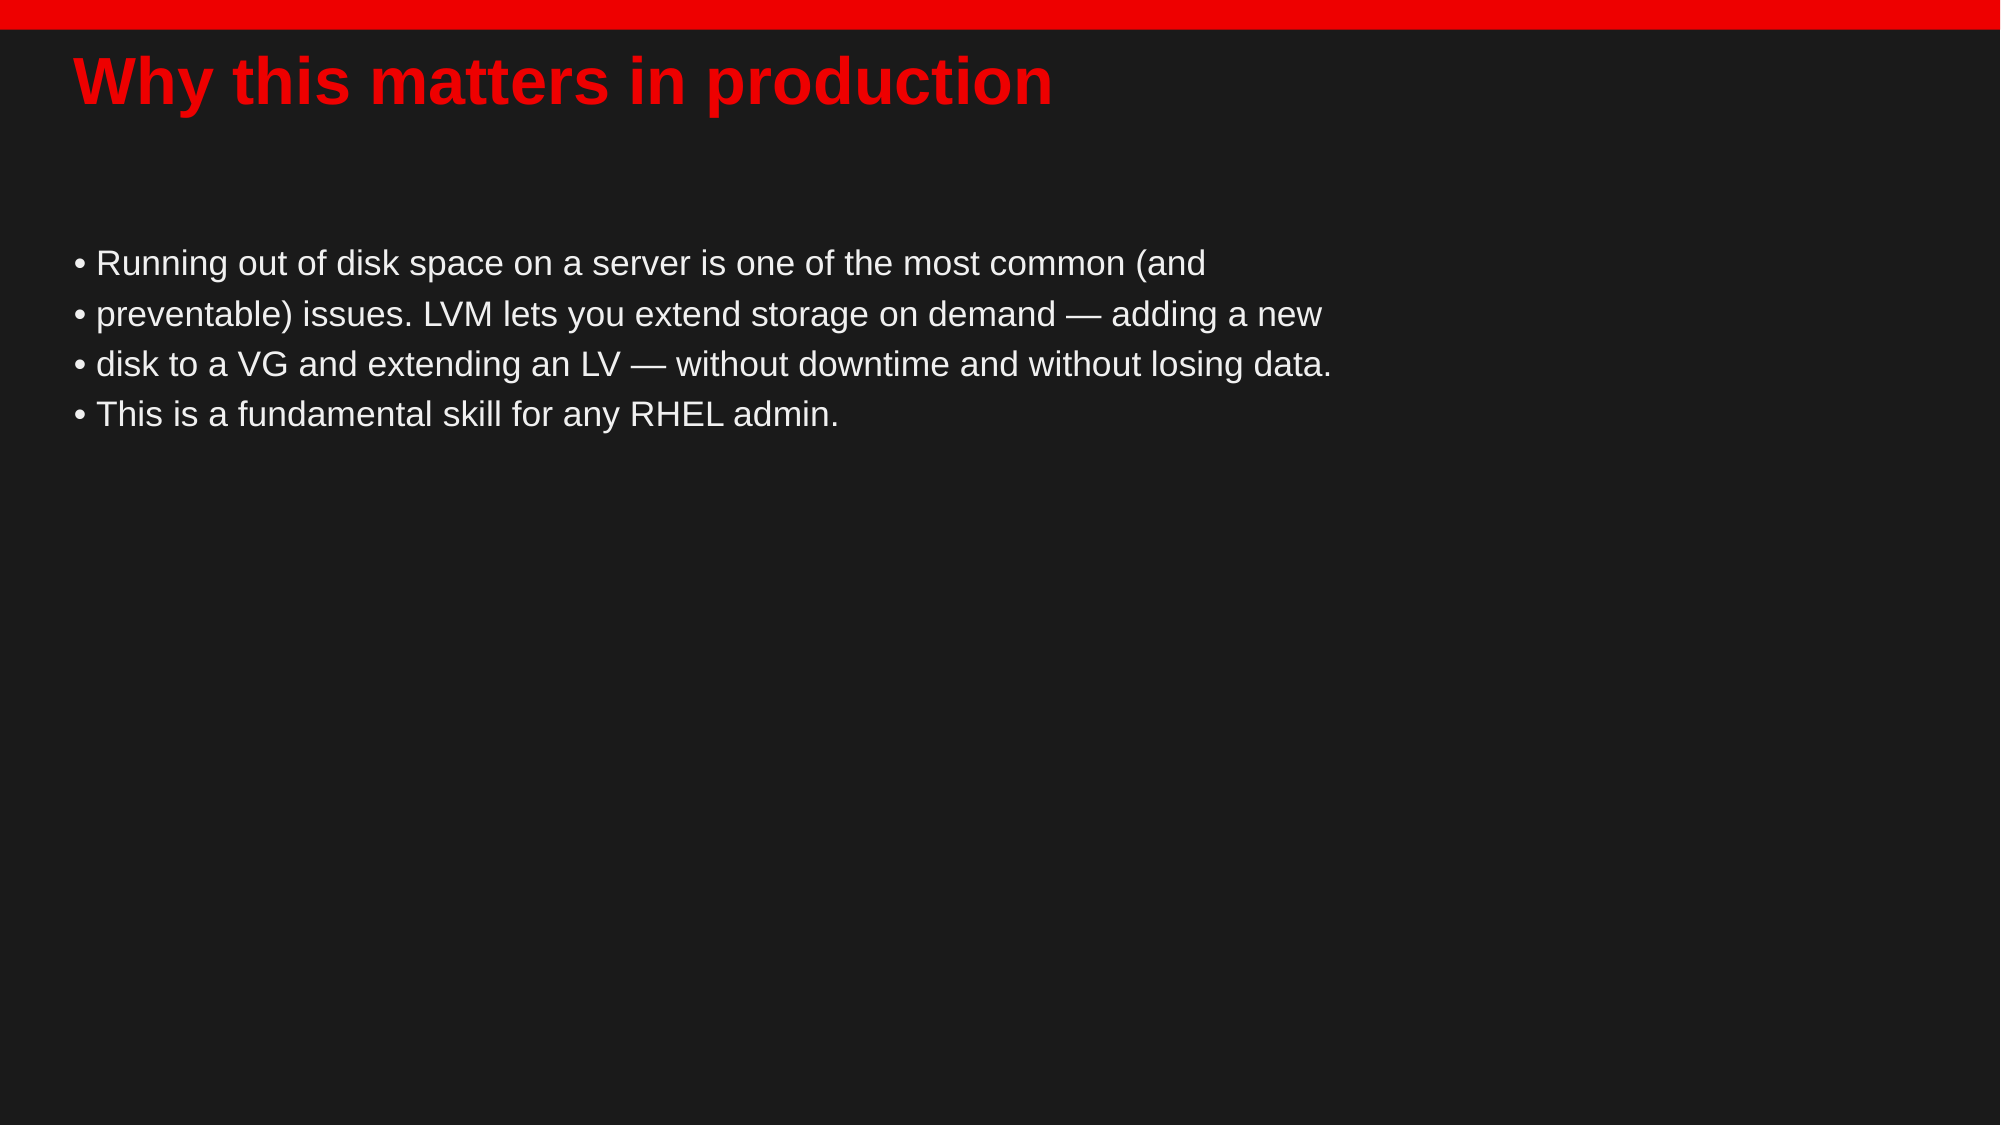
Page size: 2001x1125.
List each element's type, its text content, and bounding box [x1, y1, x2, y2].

text_box • Running out of disk space on a server is one of the most common (and • preventable) issues. LVM lets you extend storage on demand — adding a new • disk to a VG and extending an LV — without downtime and without losing data. • This is a fundamental skill for any RHEL admin. [59, 236, 1942, 1037]
text_box Why this matters in production [59, 36, 1942, 208]
text_box [0, 0, 2001, 30]
